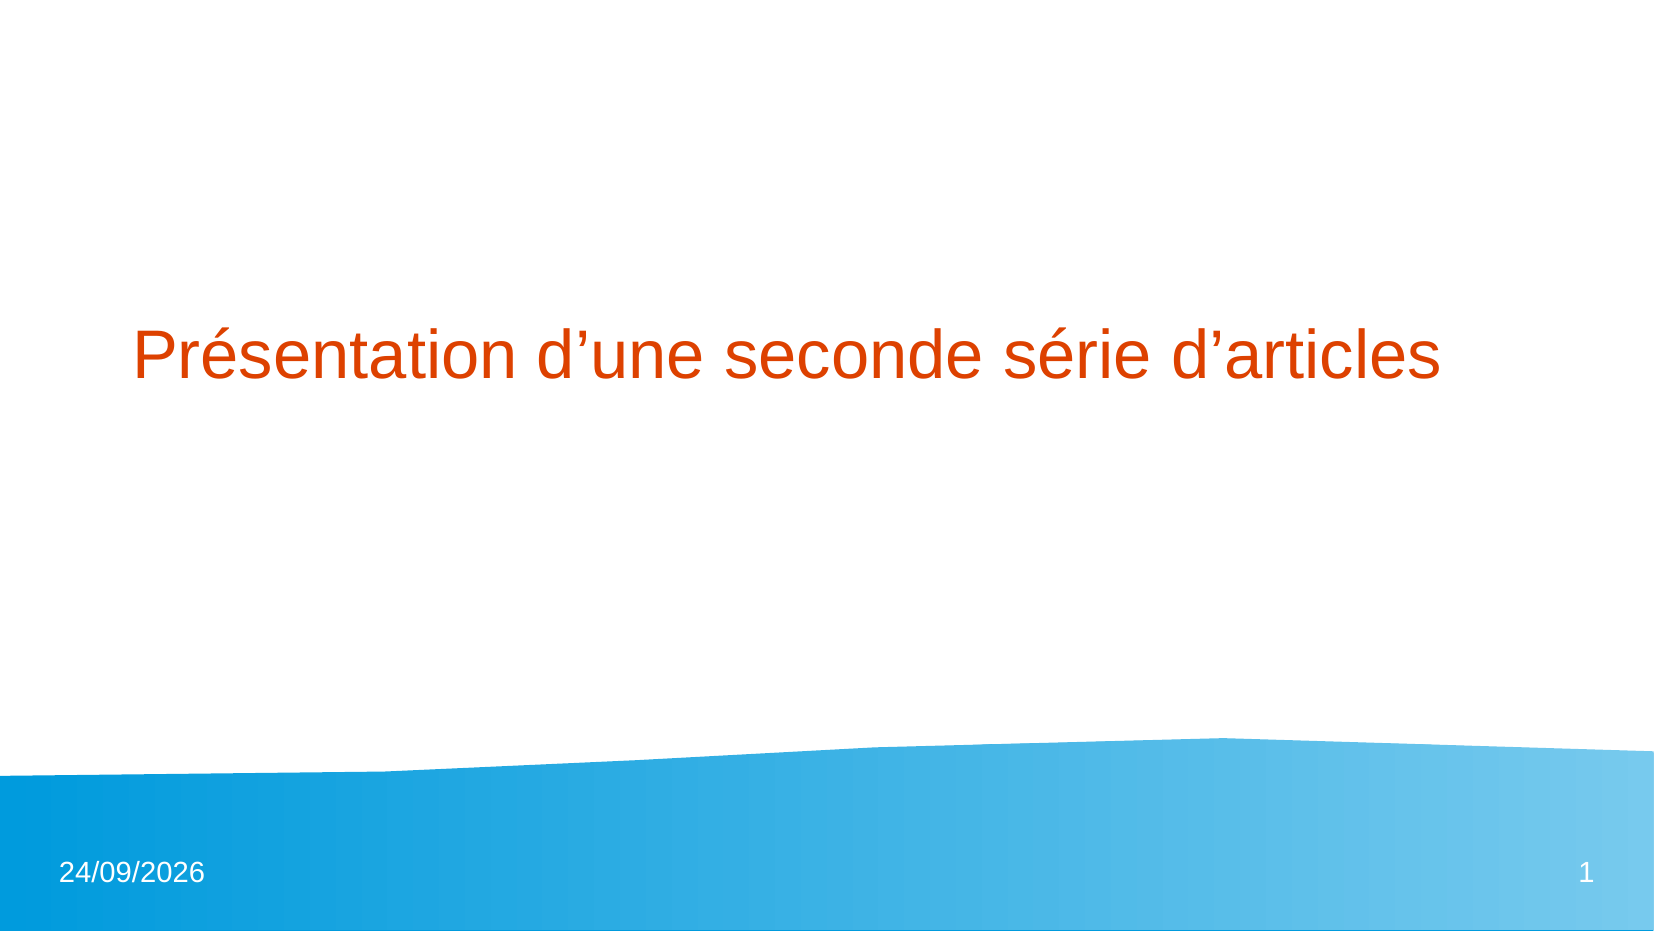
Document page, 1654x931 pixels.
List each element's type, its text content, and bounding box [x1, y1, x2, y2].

title Présentation d’une seconde série d’articles [59, 265, 1536, 443]
